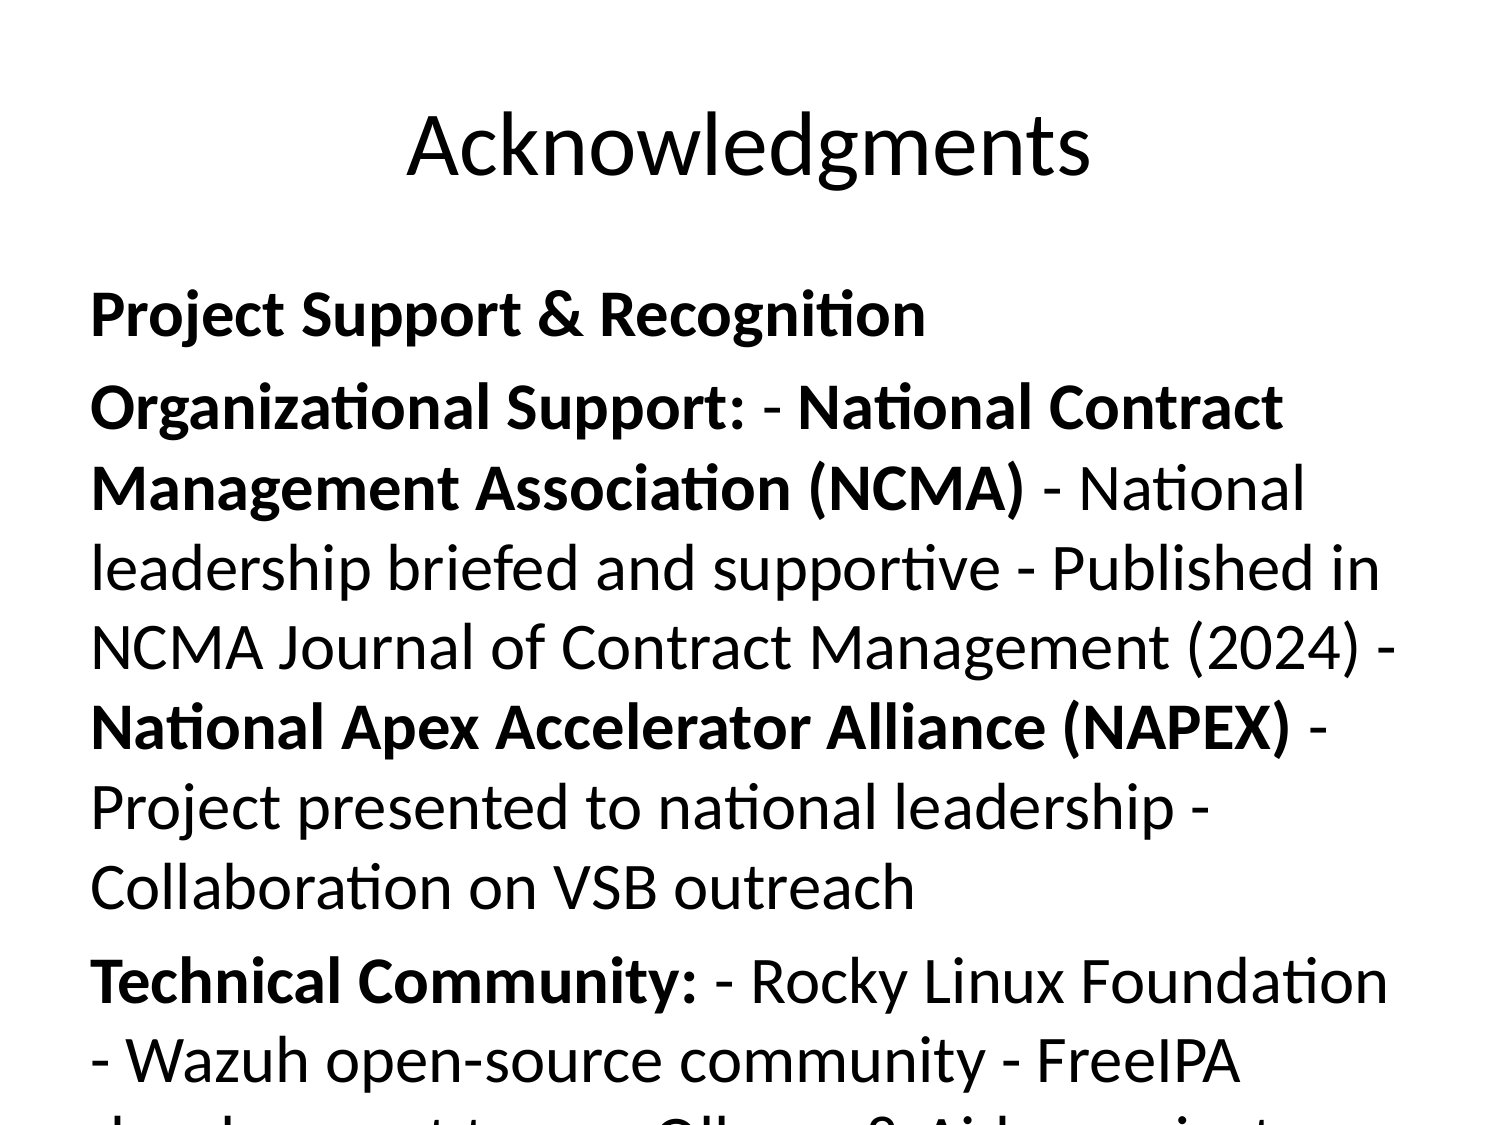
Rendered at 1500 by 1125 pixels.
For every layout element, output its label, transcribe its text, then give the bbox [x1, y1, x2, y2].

list Project Support & Recognition Organizational Support: - National Contract Management Association (NCMA) - National leadership briefed and supportive - Published in NCMA Journal of Contract Management (2024) - National Apex Accelerator Alliance (NAPEX) - Project presented to national leadership - Collaboration on VSB outreach Technical Community: - Rocky Linux Foundation - Wazuh open-source community - FreeIPA development team - Ollama & Aider projects [75, 262, 1425, 1005]
title Acknowledgments [75, 45, 1425, 233]
